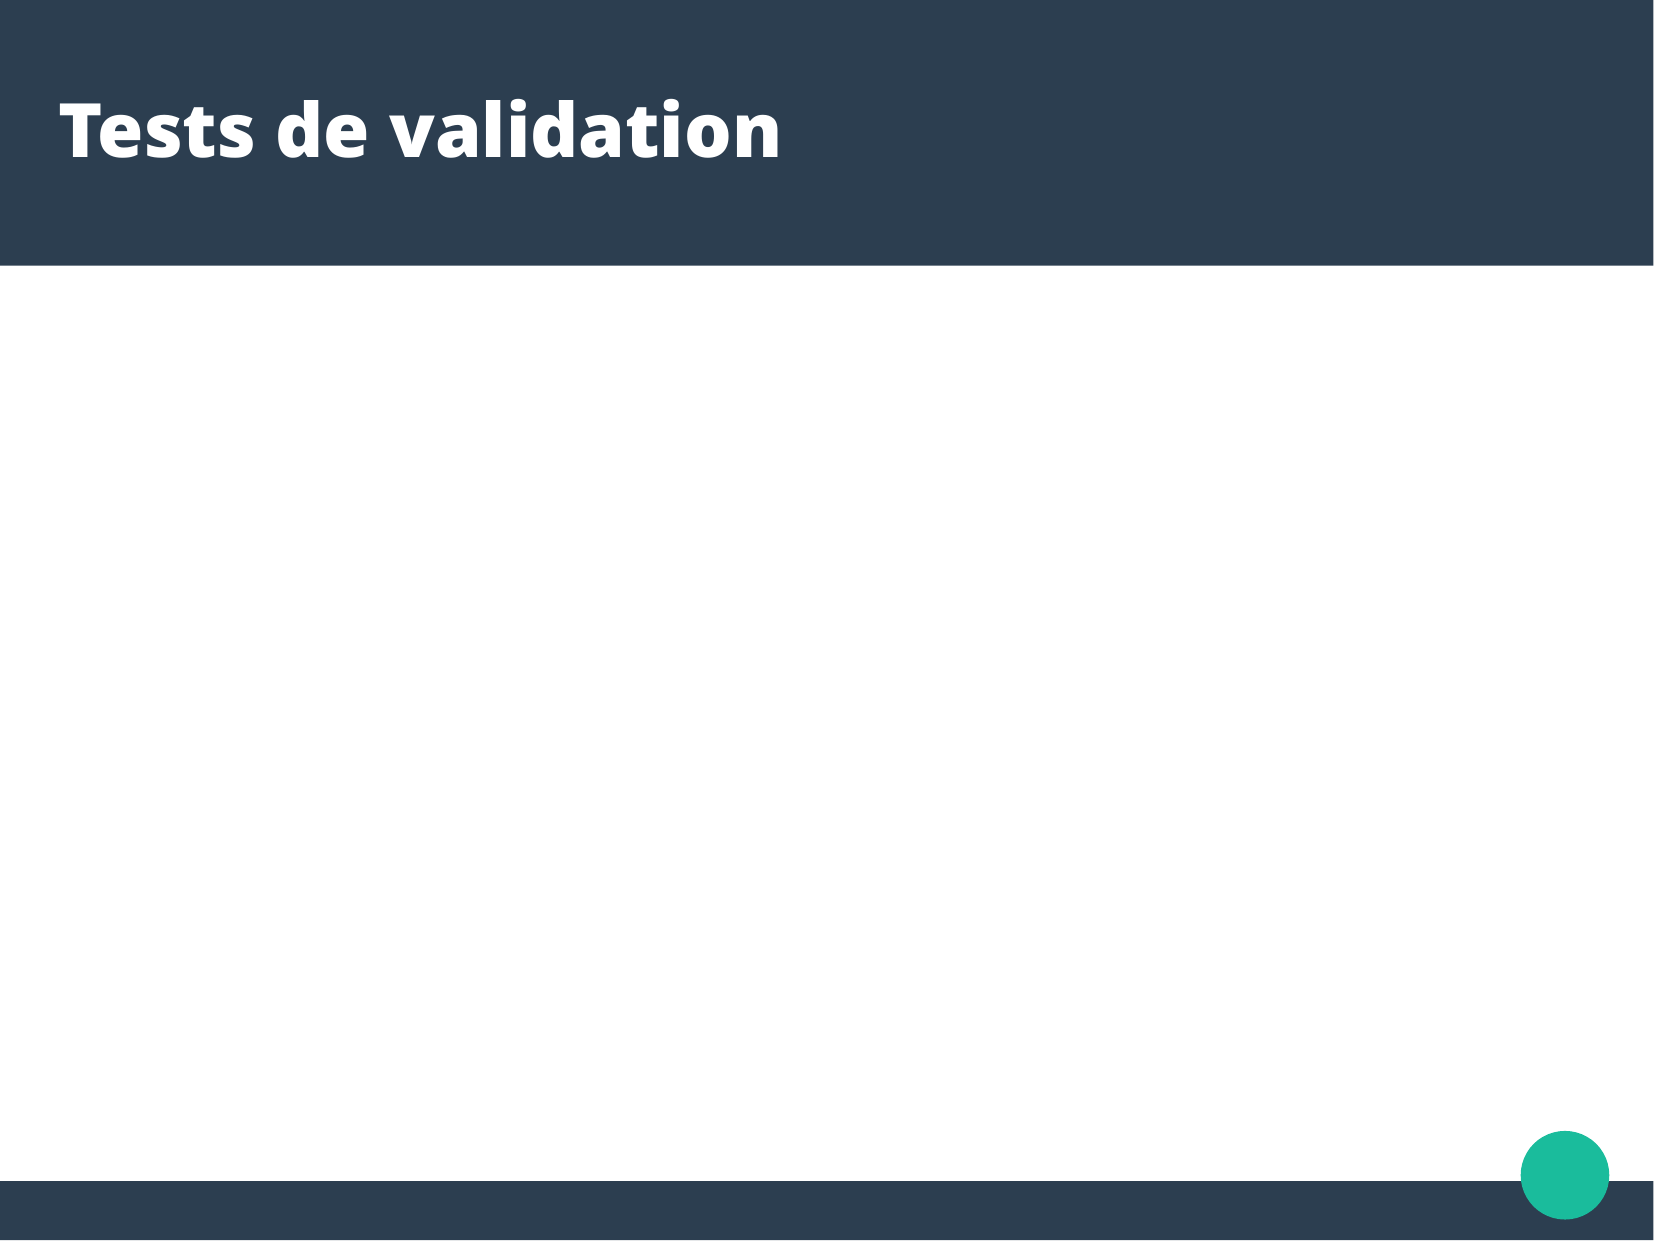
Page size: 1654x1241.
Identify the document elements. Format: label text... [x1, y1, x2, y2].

title Tests de validation [59, 49, 1595, 207]
